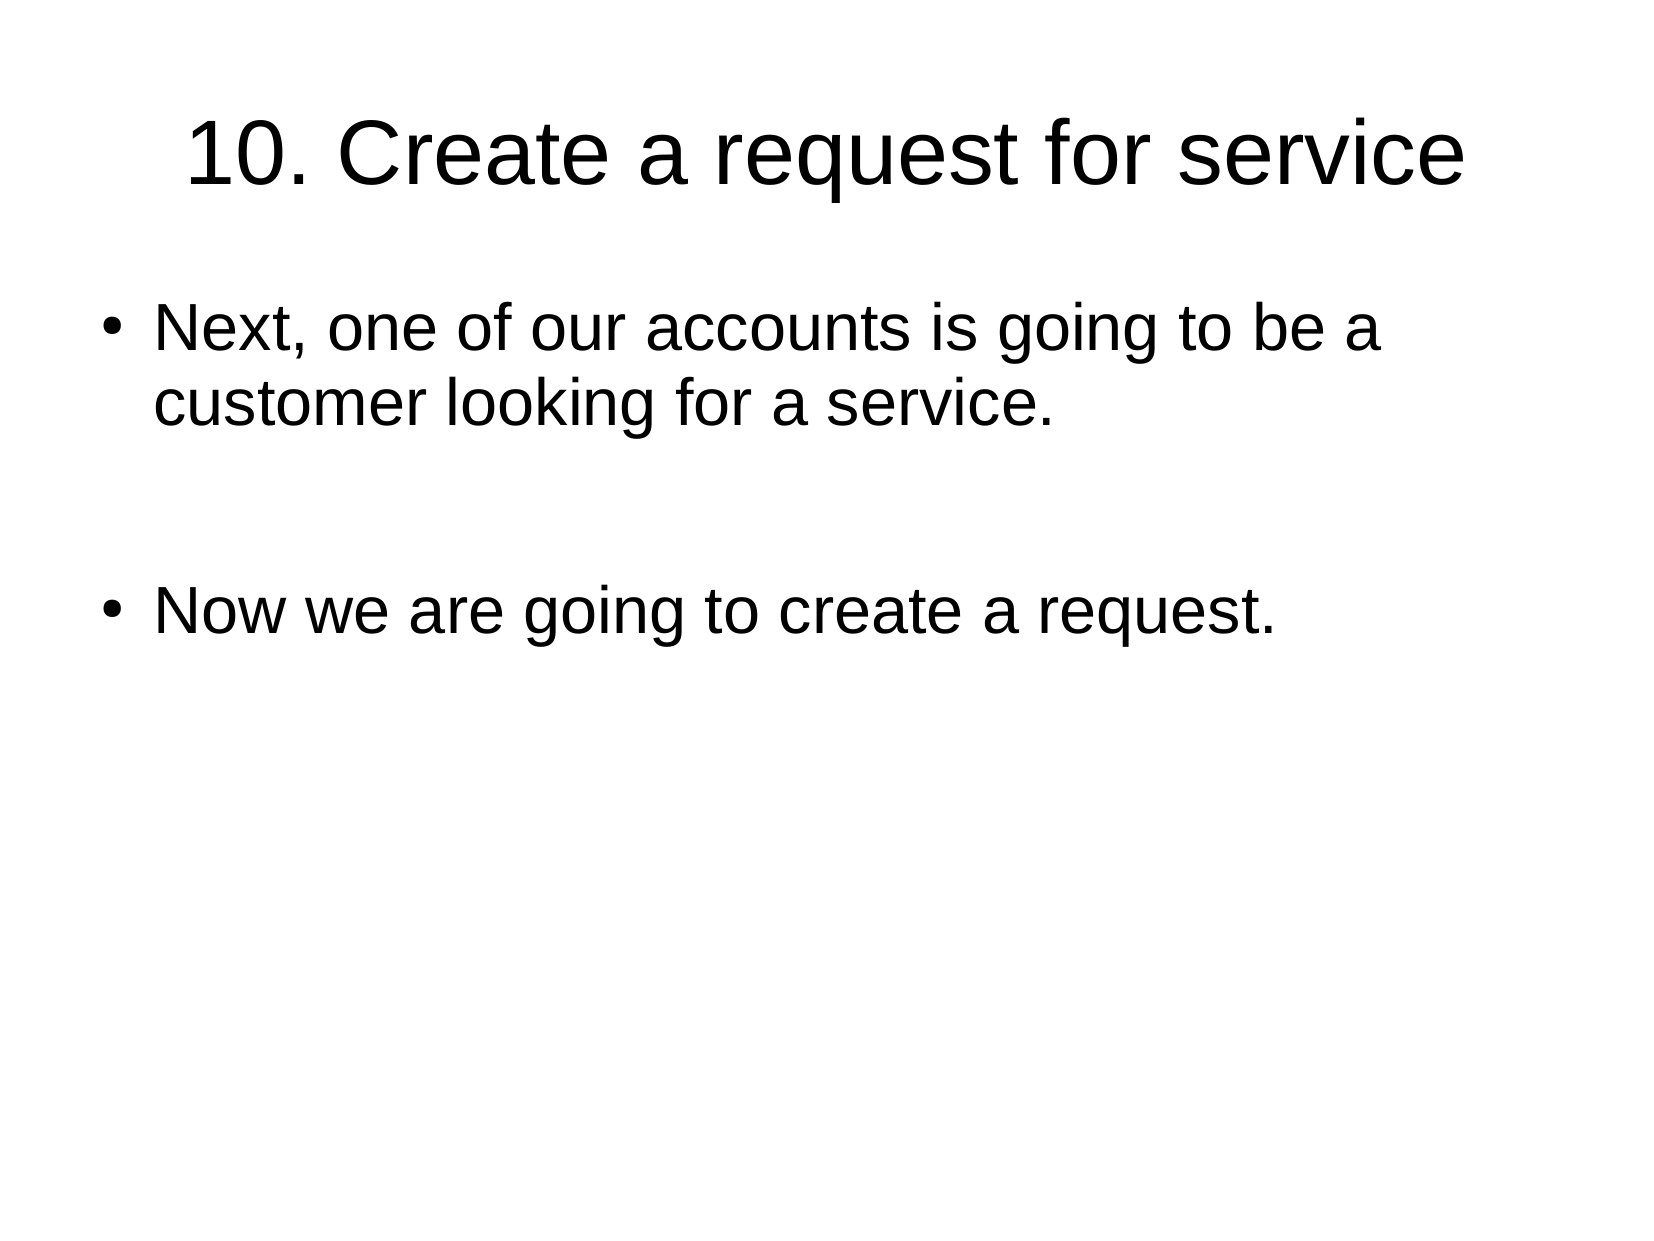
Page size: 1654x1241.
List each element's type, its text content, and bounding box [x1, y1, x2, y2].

list Next, one of our accounts is going to be a customer looking for a service. Now we are going to create a request. [82, 290, 1571, 1010]
title 10. Create a request for service [82, 49, 1571, 257]
